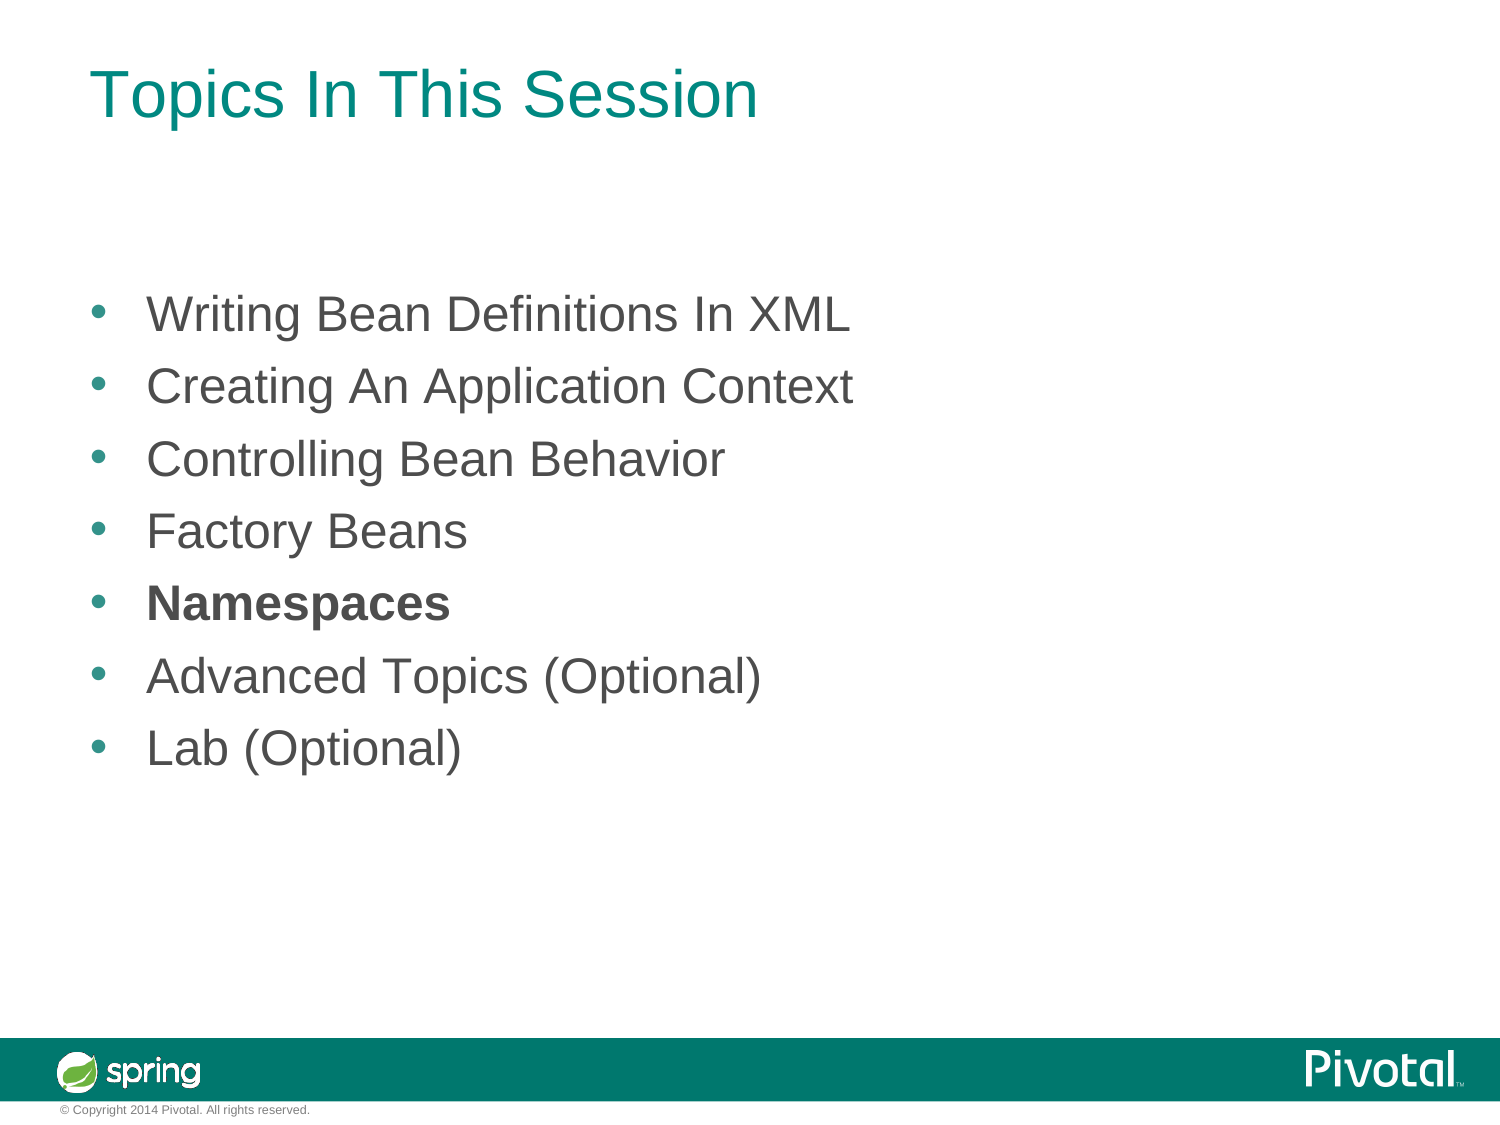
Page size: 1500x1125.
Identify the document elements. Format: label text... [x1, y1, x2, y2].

picture [1306, 1050, 1464, 1087]
picture [32, 1041, 210, 1103]
list Writing Bean Definitions In XML Creating An Application Context Controlling Bean Behavior Factory Beans Namespaces Advanced Topics (Optional) Lab (Optional) [75, 273, 1424, 794]
title Topics In This Session [75, 37, 1424, 225]
